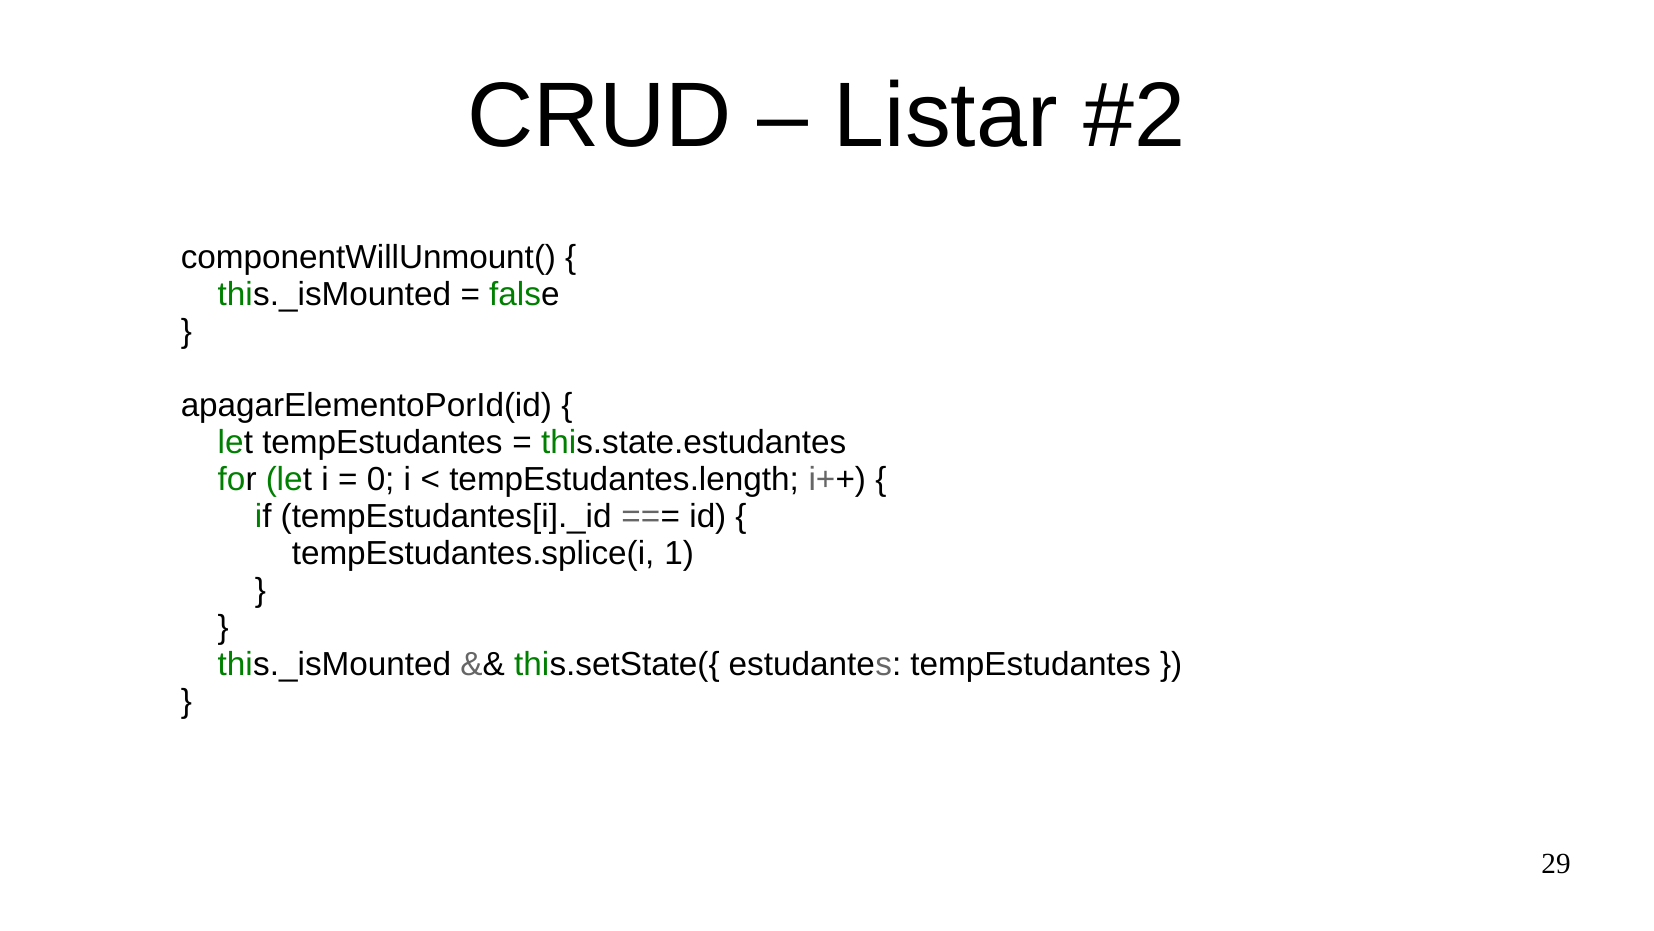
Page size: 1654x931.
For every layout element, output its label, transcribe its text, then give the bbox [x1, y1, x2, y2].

text_box componentWillUnmount() { this._isMounted = false } apagarElementoPorId(id) { let tempEstudantes = this.state.estudantes for (let i = 0; i < tempEstudantes.length; i++) { if (tempEstudantes[i]._id === id) { tempEstudantes.splice(i, 1) } } this._isMounted && this.setState({ estudantes: tempEstudantes }) } [129, 193, 1339, 770]
title CRUD – Listar #2 [82, 37, 1571, 193]
